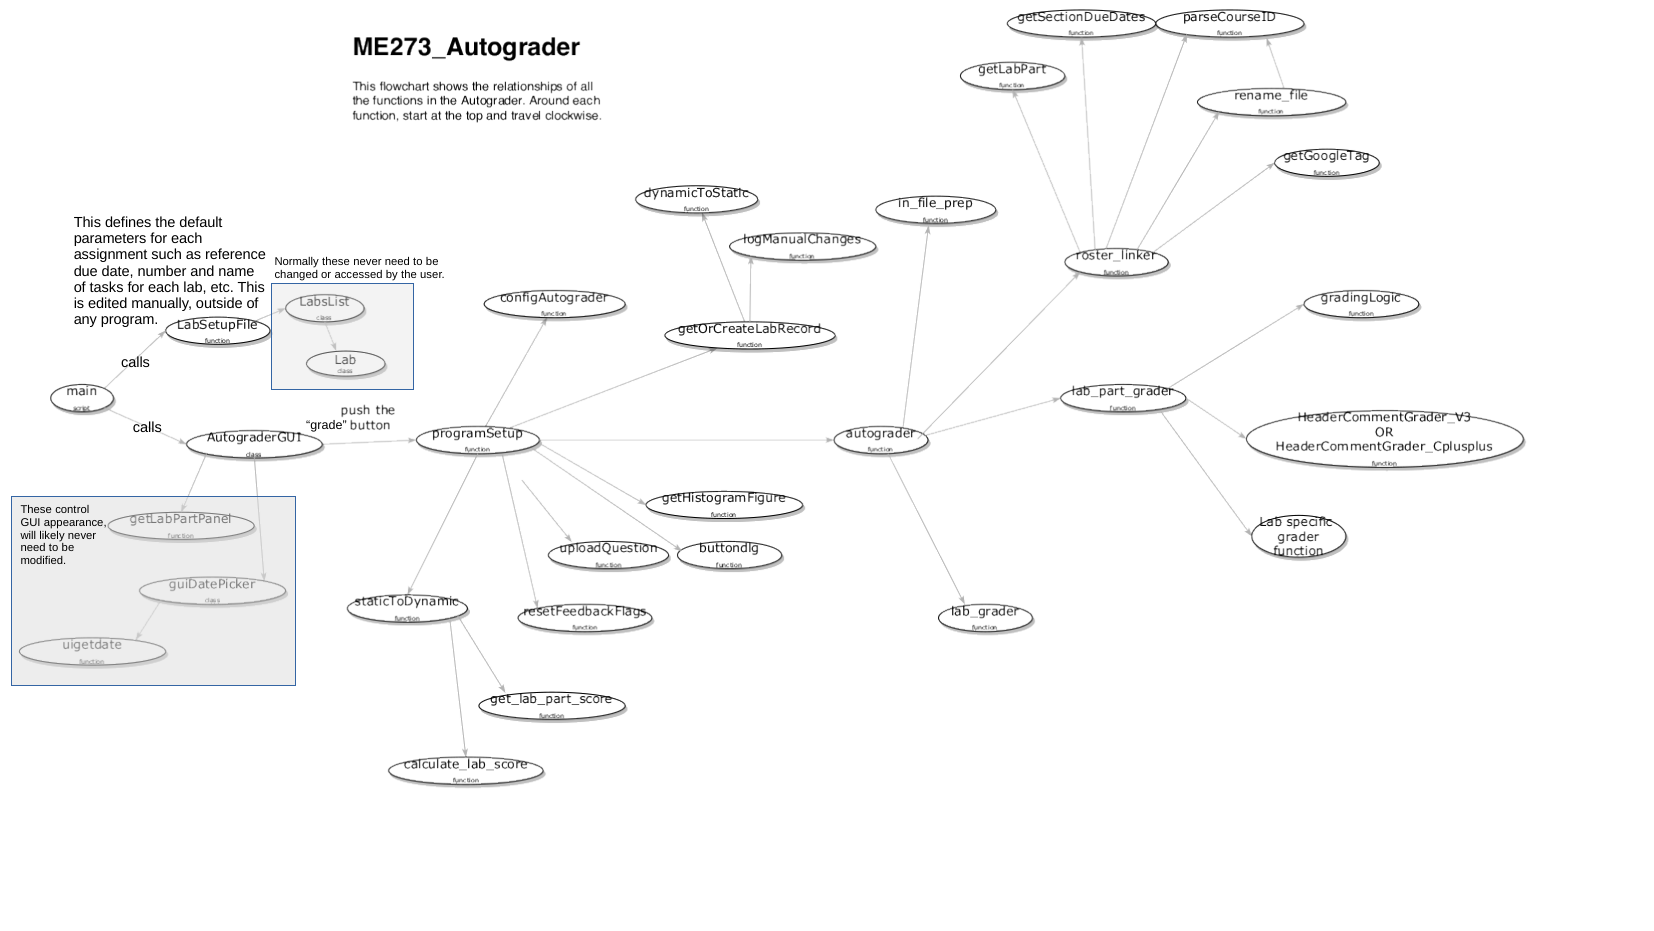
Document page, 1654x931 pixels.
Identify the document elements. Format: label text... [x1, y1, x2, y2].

text_box Normally these never need to be changed or accessed by the user. [259, 248, 473, 302]
text_box [11, 496, 296, 686]
text_box calls [118, 411, 189, 443]
text_box This defines the default parameters for each assignment such as reference due date, number and name of tasks for each lab, etc. This is edited manually, outside of any program. [59, 206, 284, 336]
text_box [271, 302, 414, 390]
text_box “grade” [291, 410, 363, 440]
picture [0, 0, 1654, 864]
text_box calls [106, 346, 178, 378]
text_box These control GUI appearance, will likely never need to be modified. [5, 496, 125, 621]
